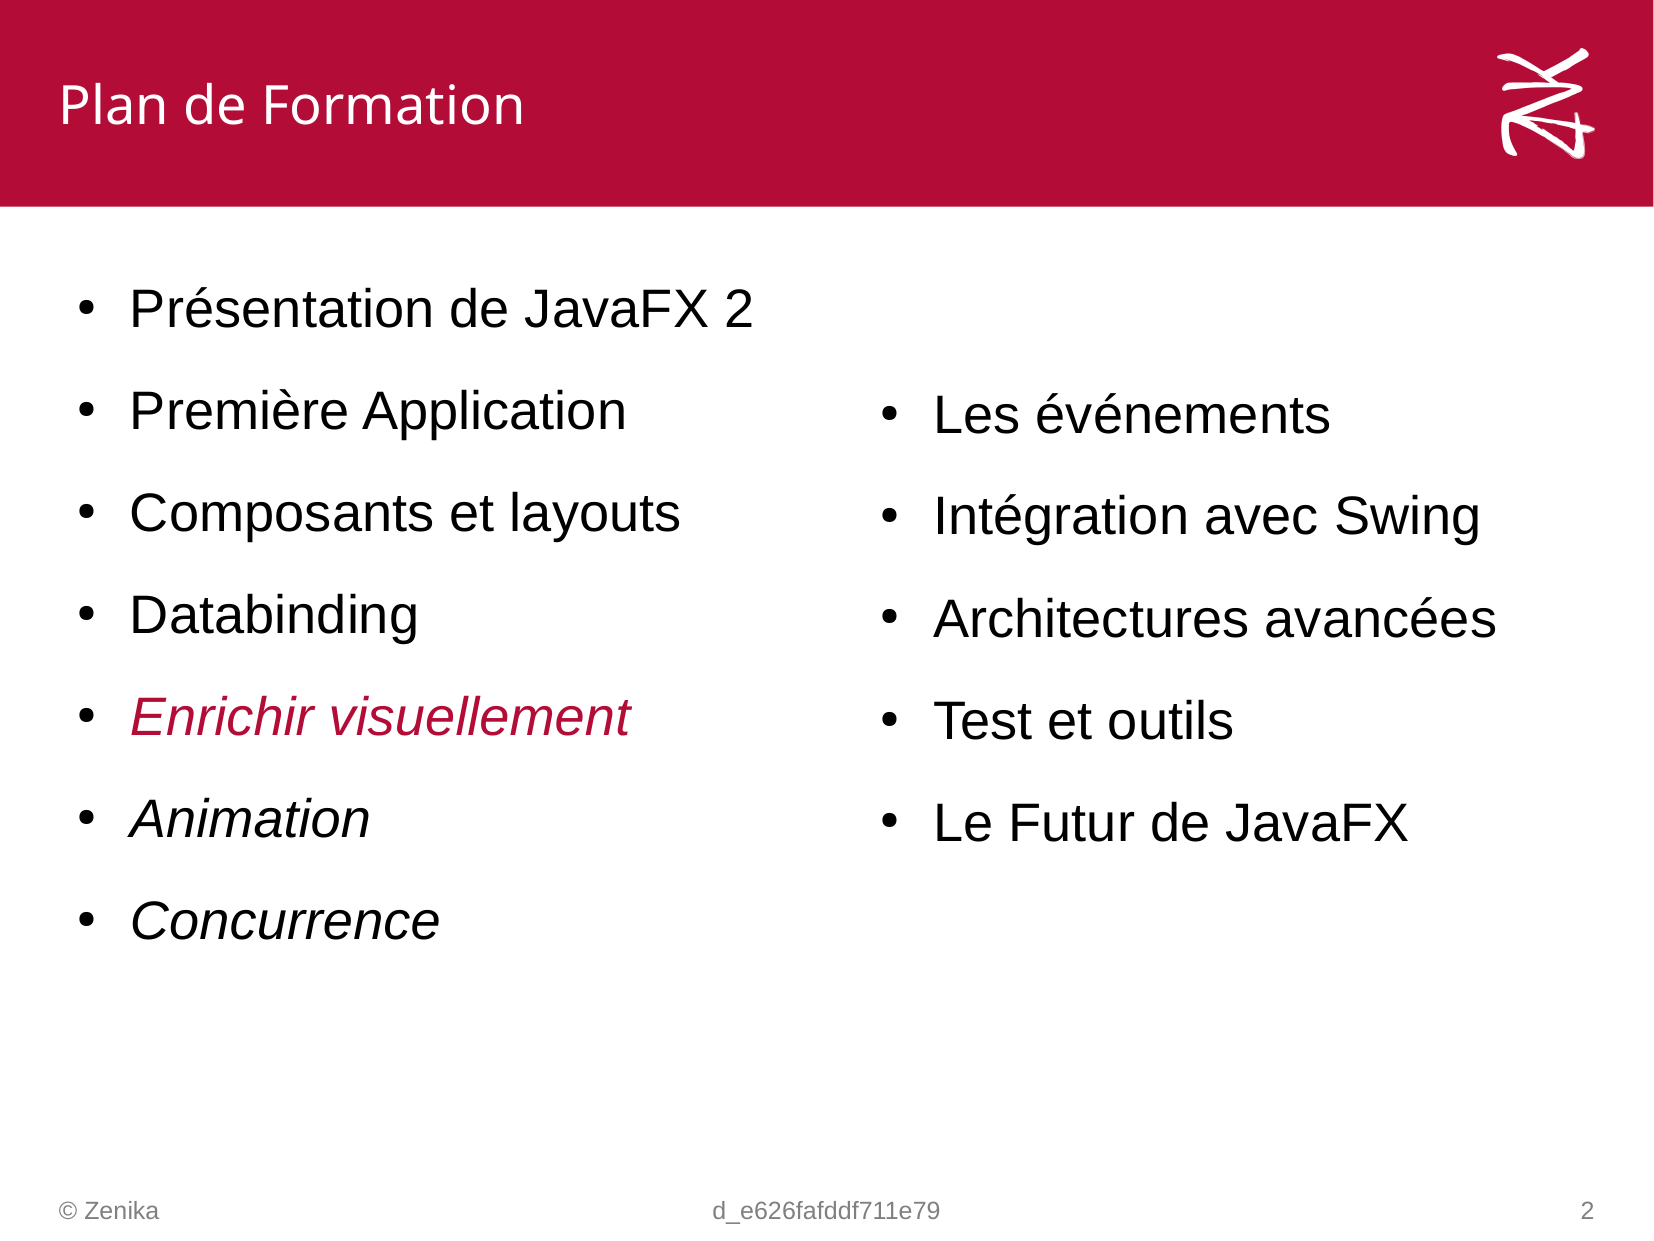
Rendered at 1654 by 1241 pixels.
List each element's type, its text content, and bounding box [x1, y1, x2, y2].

list Les événements Intégration avec Swing Architectures avancées Test et outils Le Futur de JavaFX [862, 353, 1629, 1072]
list Présentation de JavaFX 2 Première Application Composants et layouts Databinding Enrichir visuellement Animation Concurrence [59, 248, 826, 981]
title Plan de Formation [59, 29, 1595, 178]
